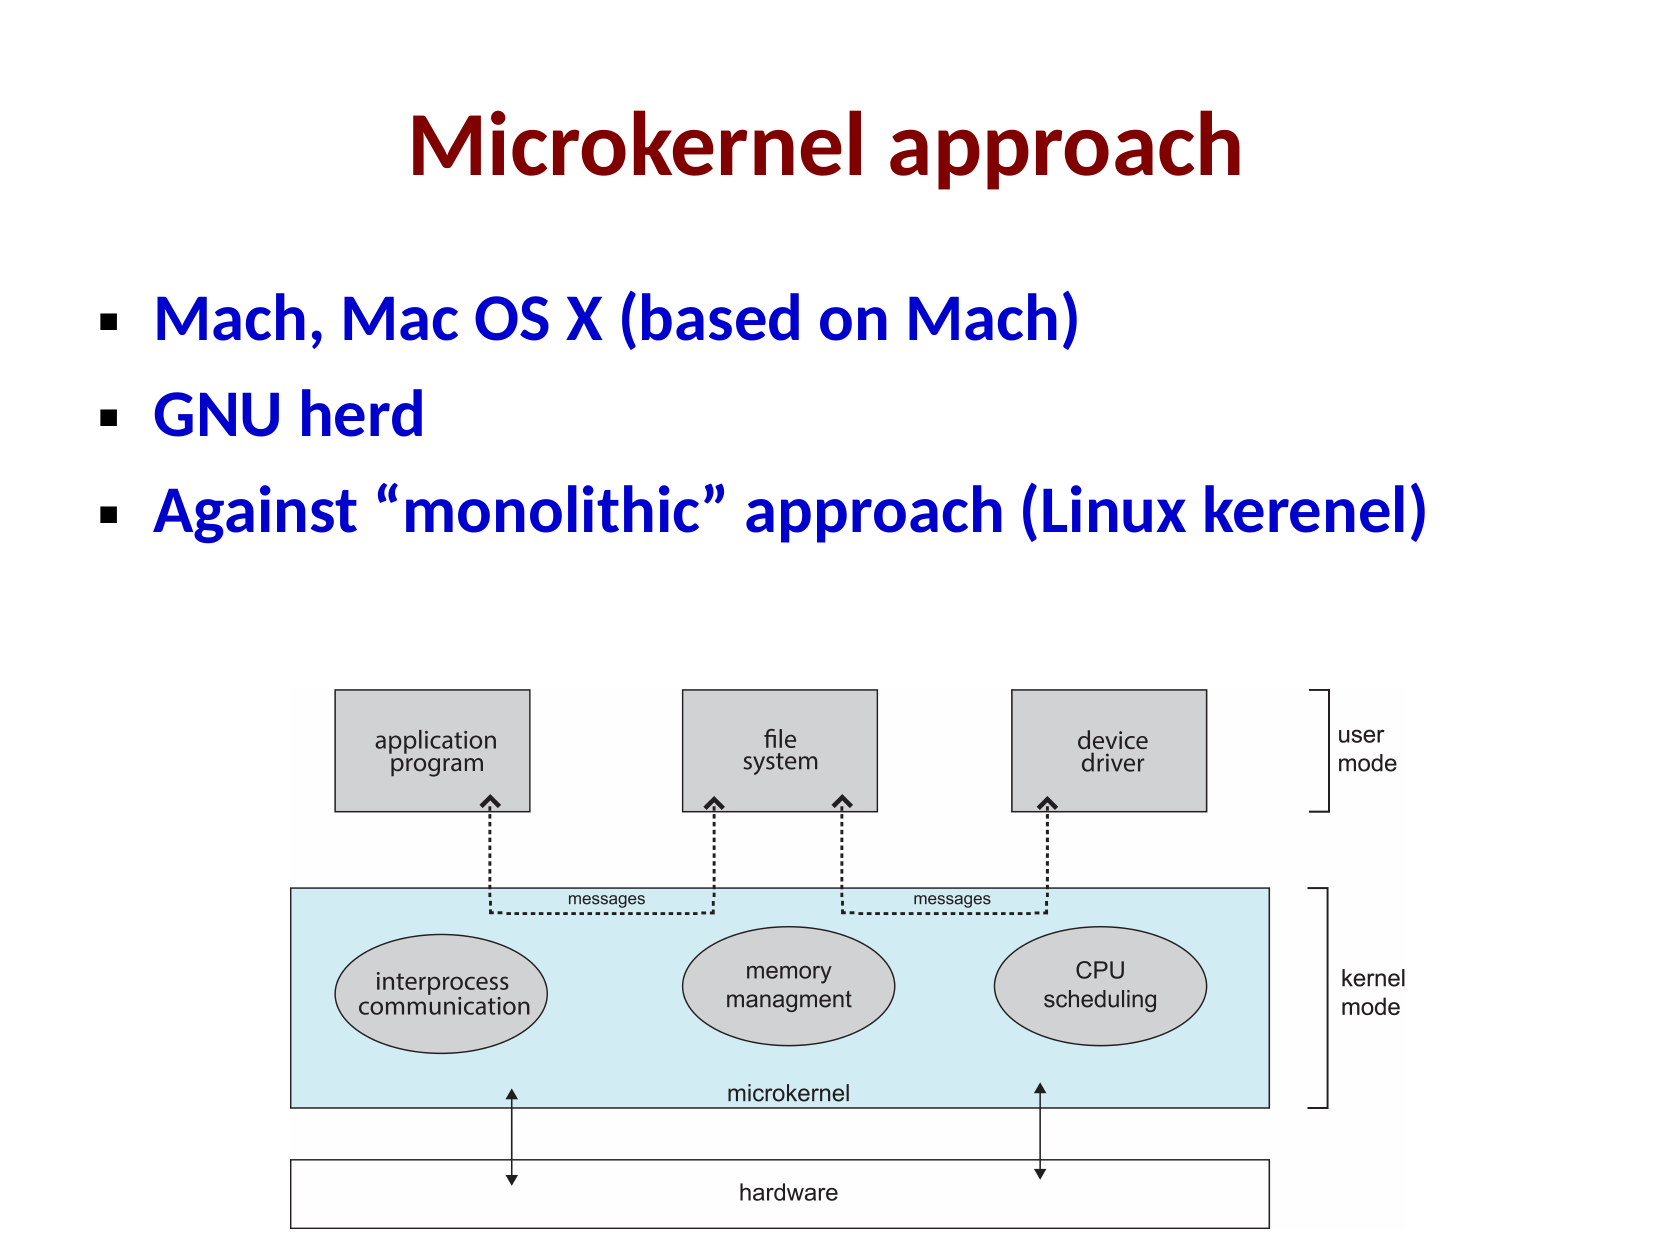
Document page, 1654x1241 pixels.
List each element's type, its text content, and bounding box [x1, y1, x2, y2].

list Mach, Mac OS X (based on Mach) GNU herd Against “monolithic” approach (Linux kerenel) [82, 290, 1571, 1010]
title Microkernel approach [82, 49, 1571, 257]
picture [290, 689, 1406, 1229]
